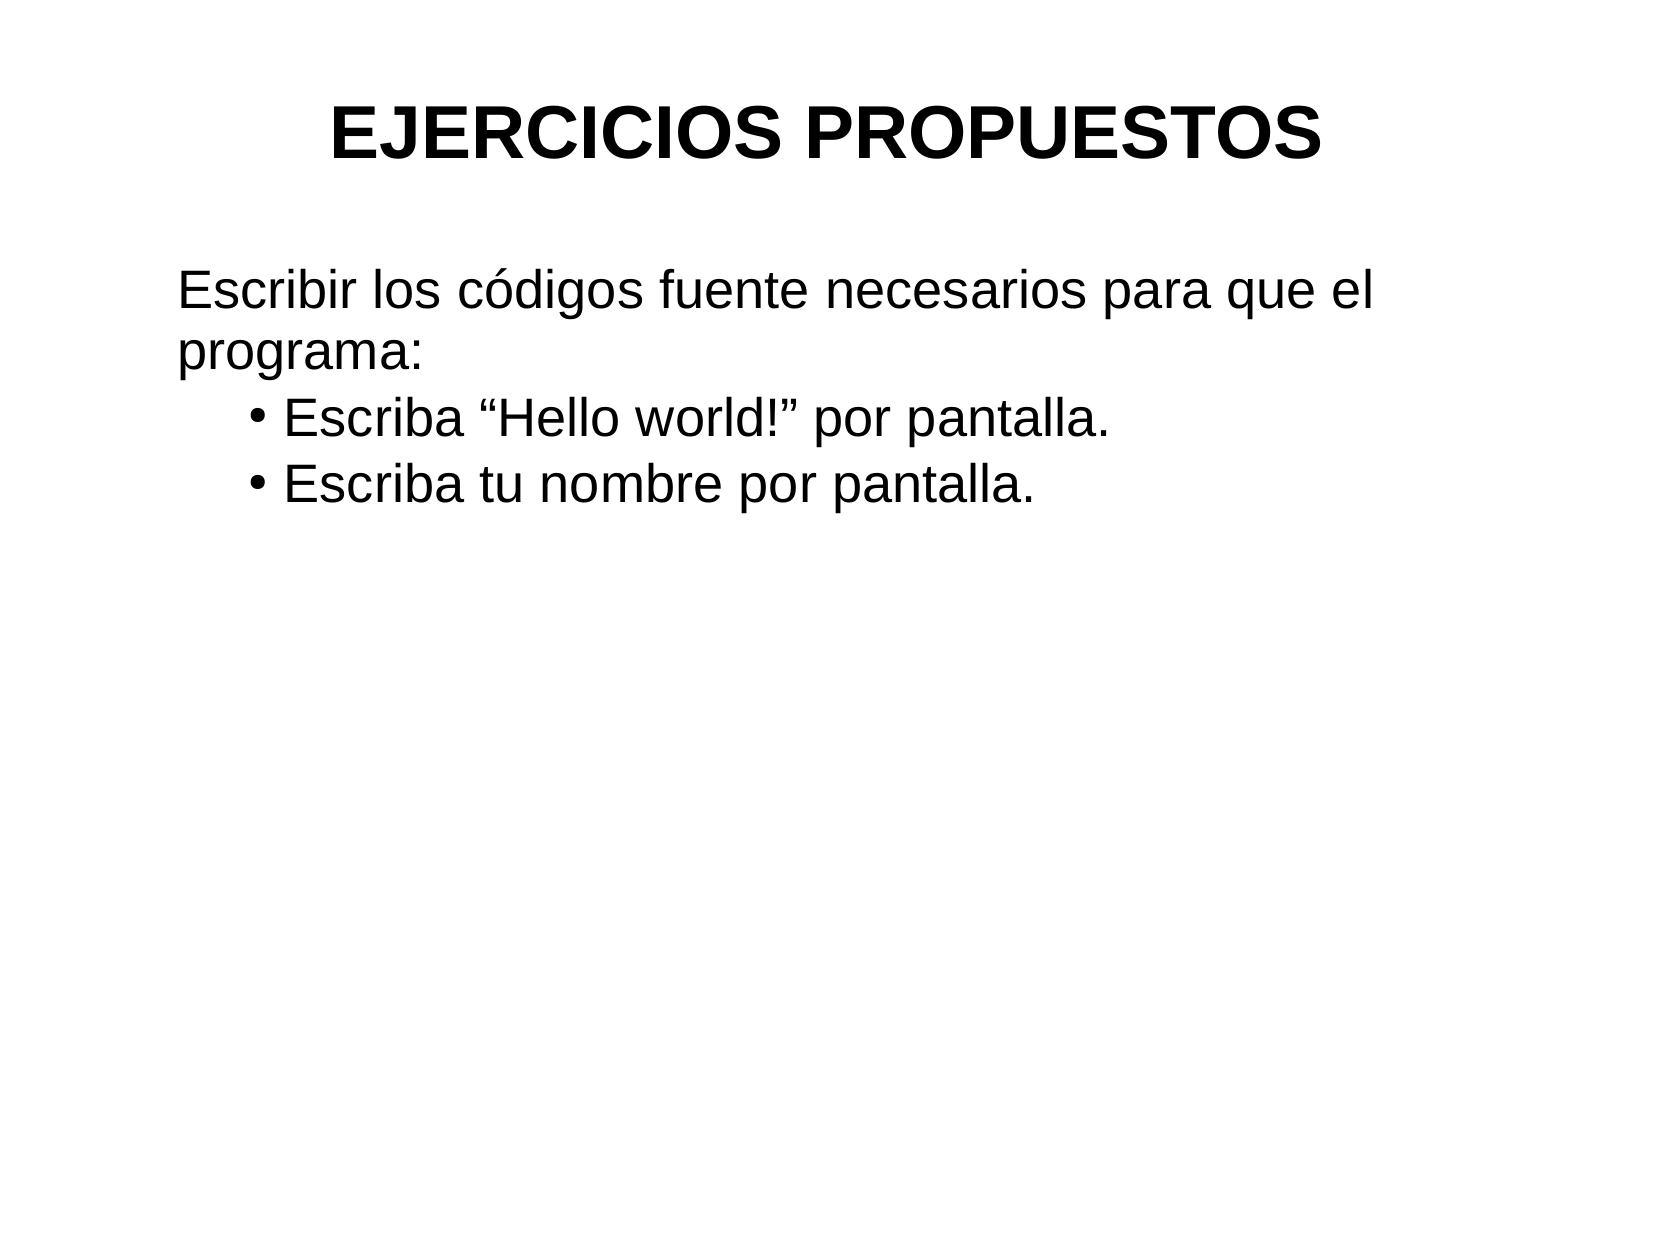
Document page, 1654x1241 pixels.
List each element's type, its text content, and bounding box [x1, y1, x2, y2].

text_box Escribir los códigos fuente necesarios para que el programa: Escriba “Hello world!” por pantalla. Escriba tu nombre por pantalla. [177, 259, 1571, 1138]
title EJERCICIOS PROPUESTOS [82, 29, 1571, 237]
